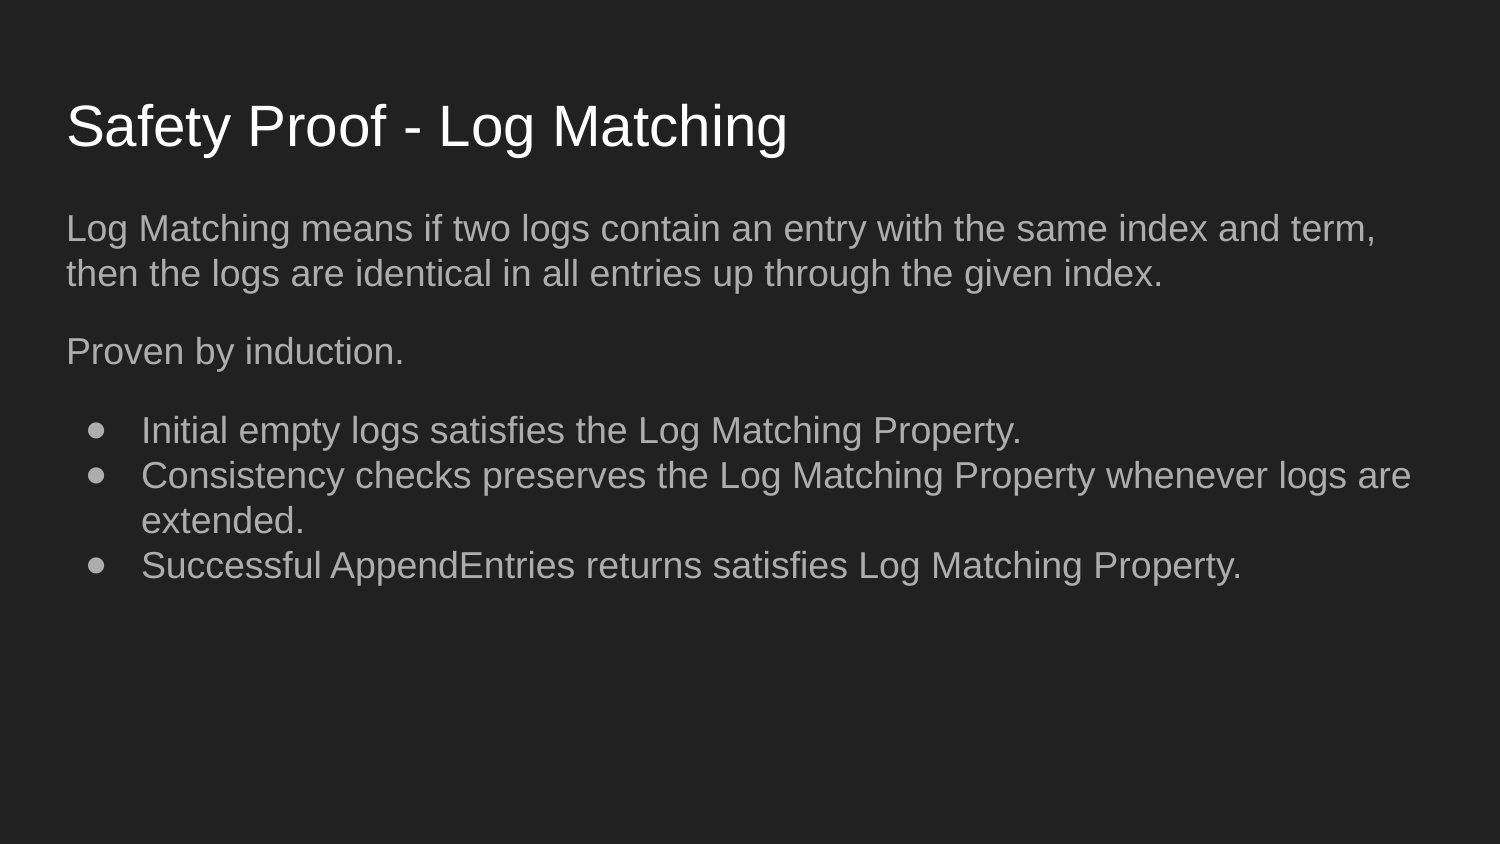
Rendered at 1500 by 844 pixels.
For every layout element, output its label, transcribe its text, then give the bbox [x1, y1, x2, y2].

list Log Matching means if two logs contain an entry with the same index and term, then the logs are identical in all entries up through the given index. Proven by induction. Initial empty logs satisfies the Log Matching Property. Consistency checks preserves the Log Matching Property whenever logs are extended. Successful AppendEntries returns satisfies Log Matching Property. [51, 189, 1449, 750]
title Safety Proof - Log Matching [51, 72, 1449, 167]
